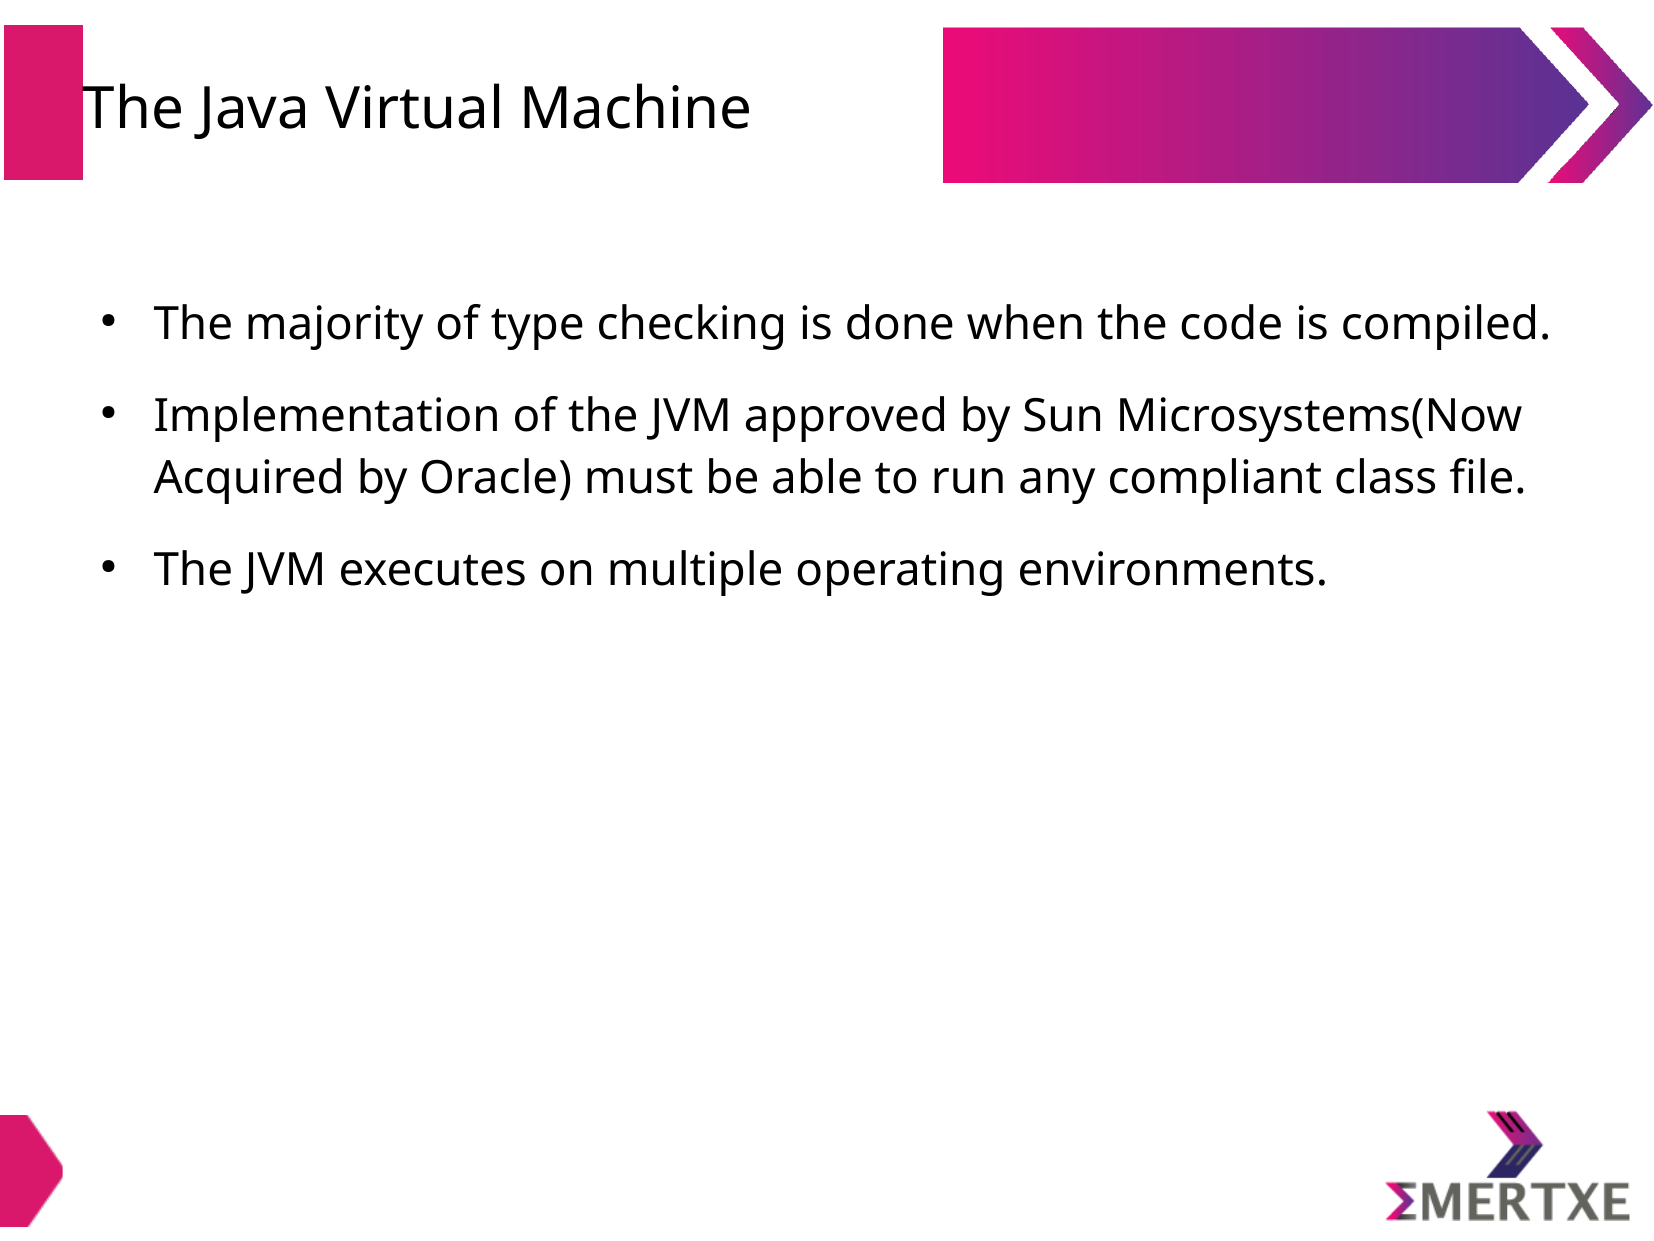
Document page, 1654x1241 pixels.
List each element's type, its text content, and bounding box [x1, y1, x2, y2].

picture [1385, 1107, 1631, 1221]
picture [1571, 27, 1653, 183]
list The majority of type checking is done when the code is compiled. Implementation of the JVM approved by Sun Microsystems(Now Acquired by Oracle) must be able to run any compliant class file. The JVM executes on multiple operating environments. [82, 290, 1571, 1010]
title The Java Virtual Machine [82, 2, 1571, 210]
